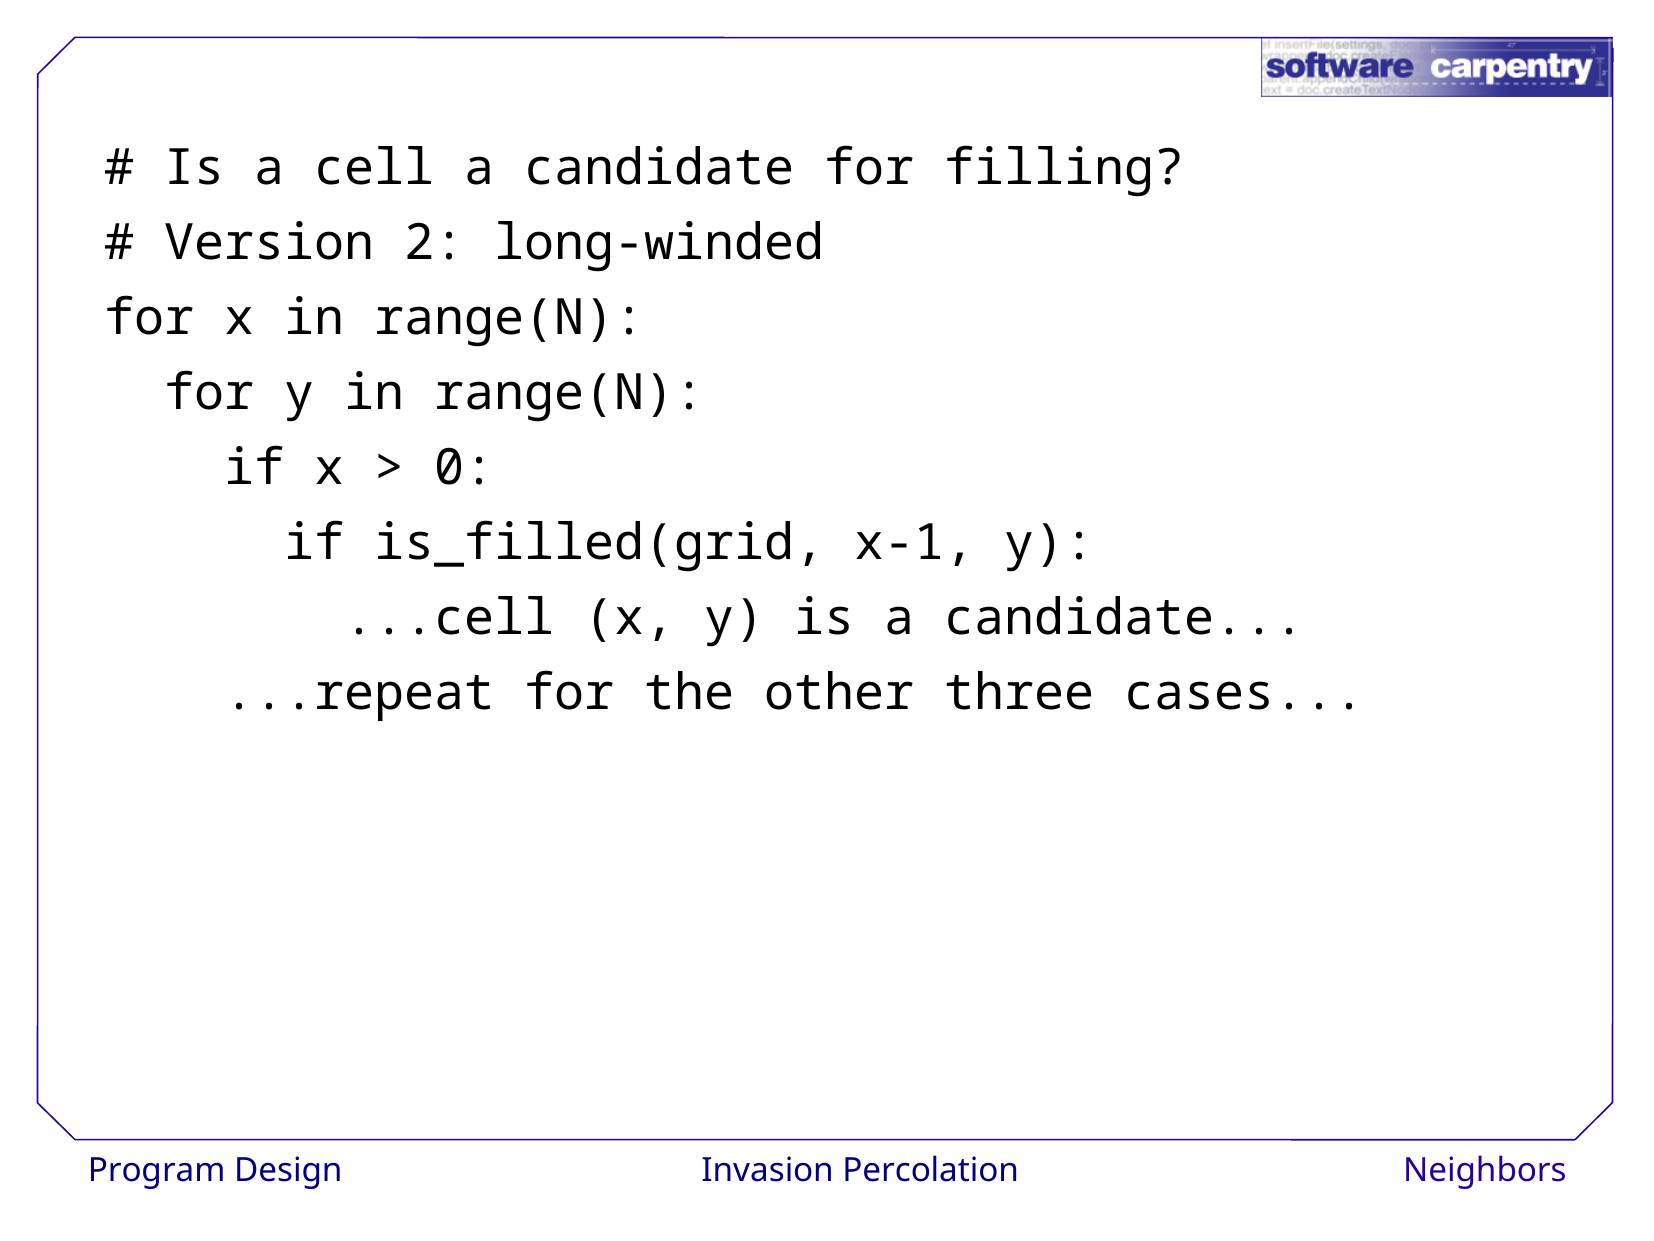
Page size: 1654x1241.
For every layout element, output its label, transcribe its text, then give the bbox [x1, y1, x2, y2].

text_box # Is a cell a candidate for filling? # Version 2: long-winded for x in range(N): for y in range(N): if x > 0: if is_filled(grid, x-1, y): ...cell (x, y) is a candidate... ...repeat for the other three cases... [89, 112, 1508, 999]
picture [1261, 39, 1613, 97]
